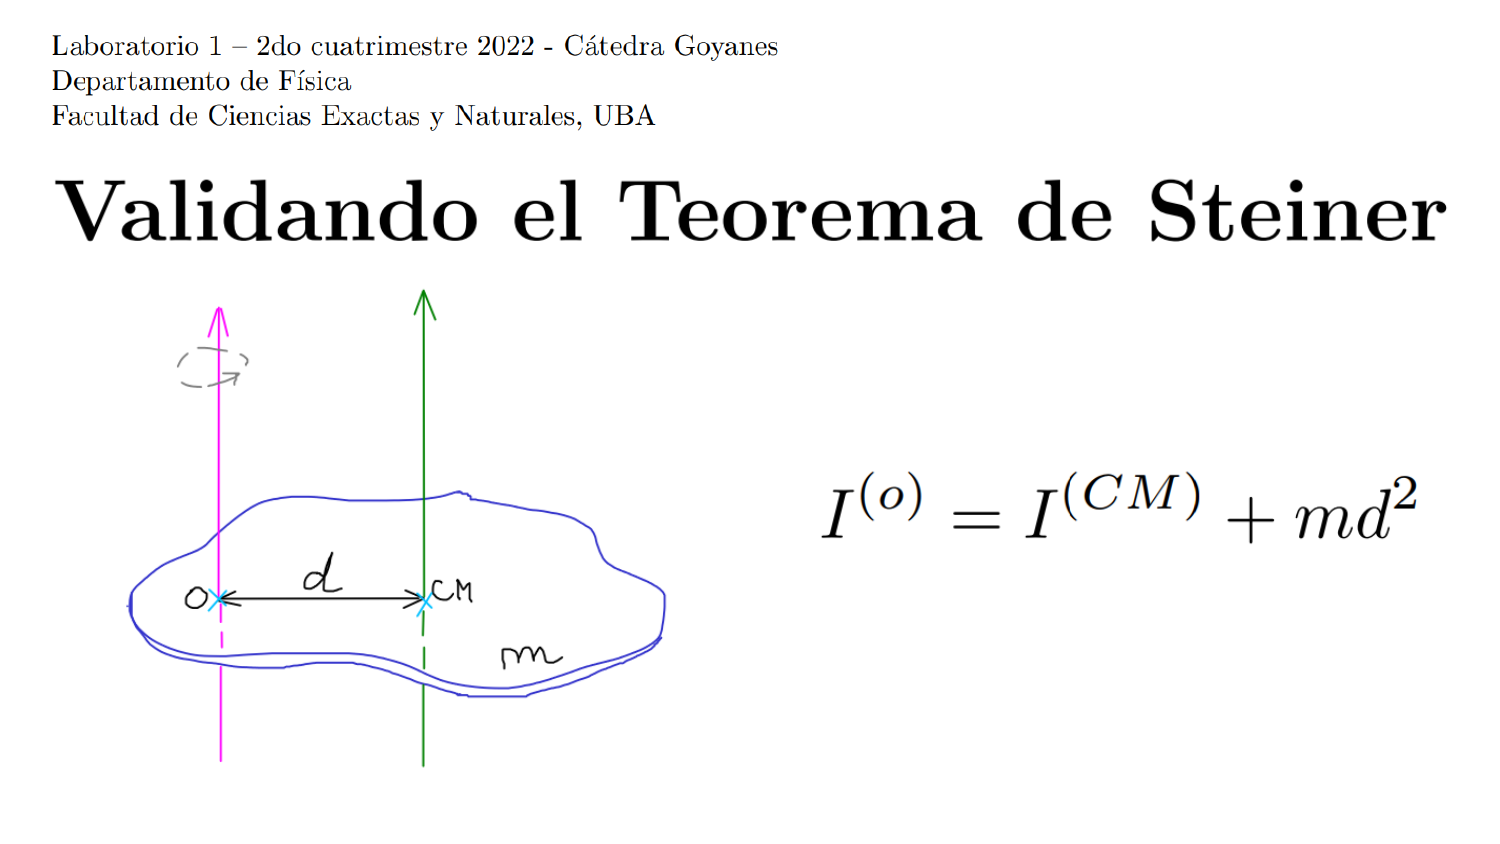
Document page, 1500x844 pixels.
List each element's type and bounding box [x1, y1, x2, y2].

picture [40, 23, 790, 133]
picture [35, 147, 1486, 789]
picture [807, 439, 1438, 575]
